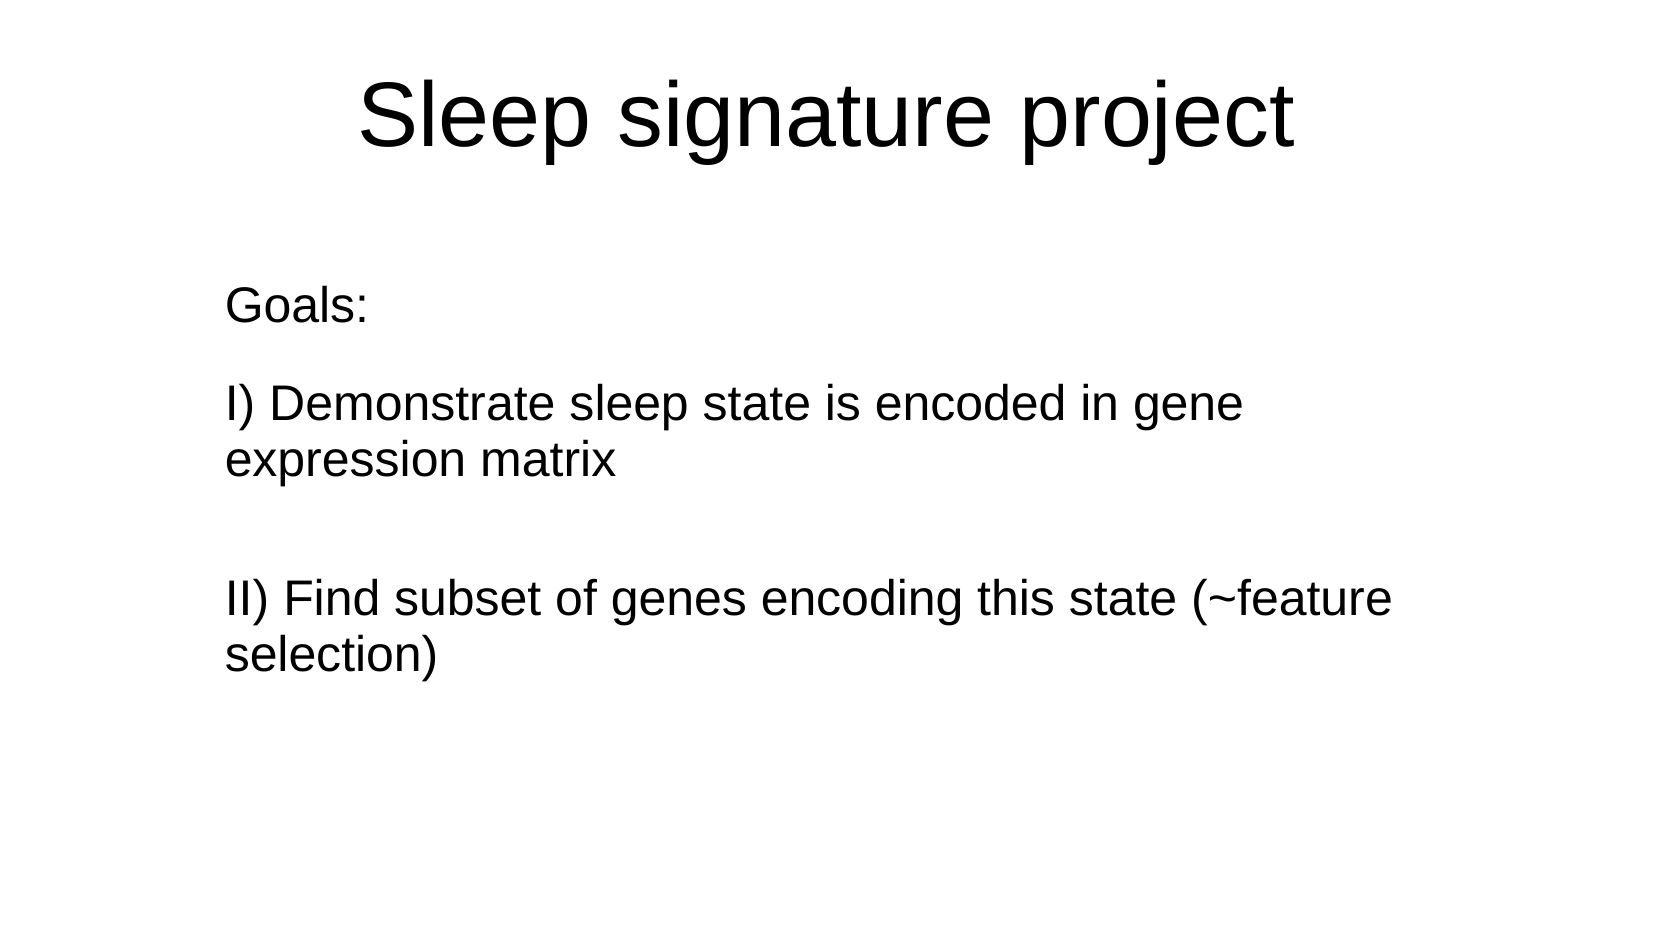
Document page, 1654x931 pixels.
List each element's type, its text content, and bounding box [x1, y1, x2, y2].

title Sleep signature project [82, 37, 1571, 193]
text_box Goals: I) Demonstrate sleep state is encoded in gene expression matrix II) Find subset of genes encoding this state (~feature selection) [210, 270, 1456, 755]
